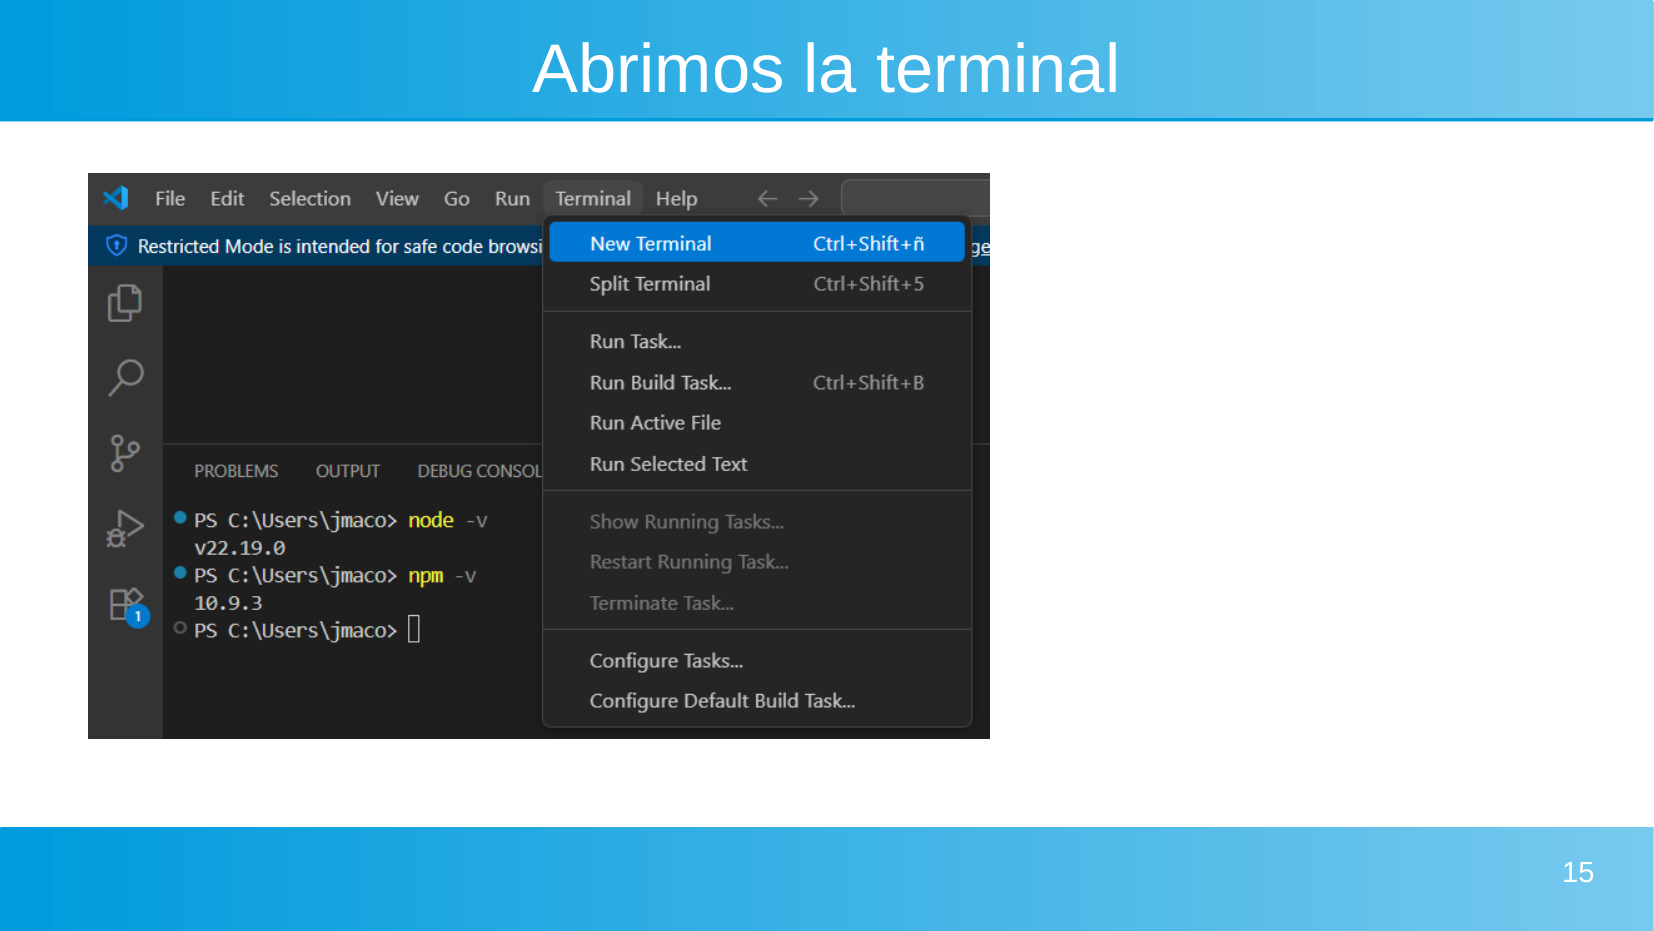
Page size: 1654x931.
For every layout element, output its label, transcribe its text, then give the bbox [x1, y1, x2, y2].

title Abrimos la terminal [59, 29, 1595, 108]
picture [88, 173, 990, 739]
